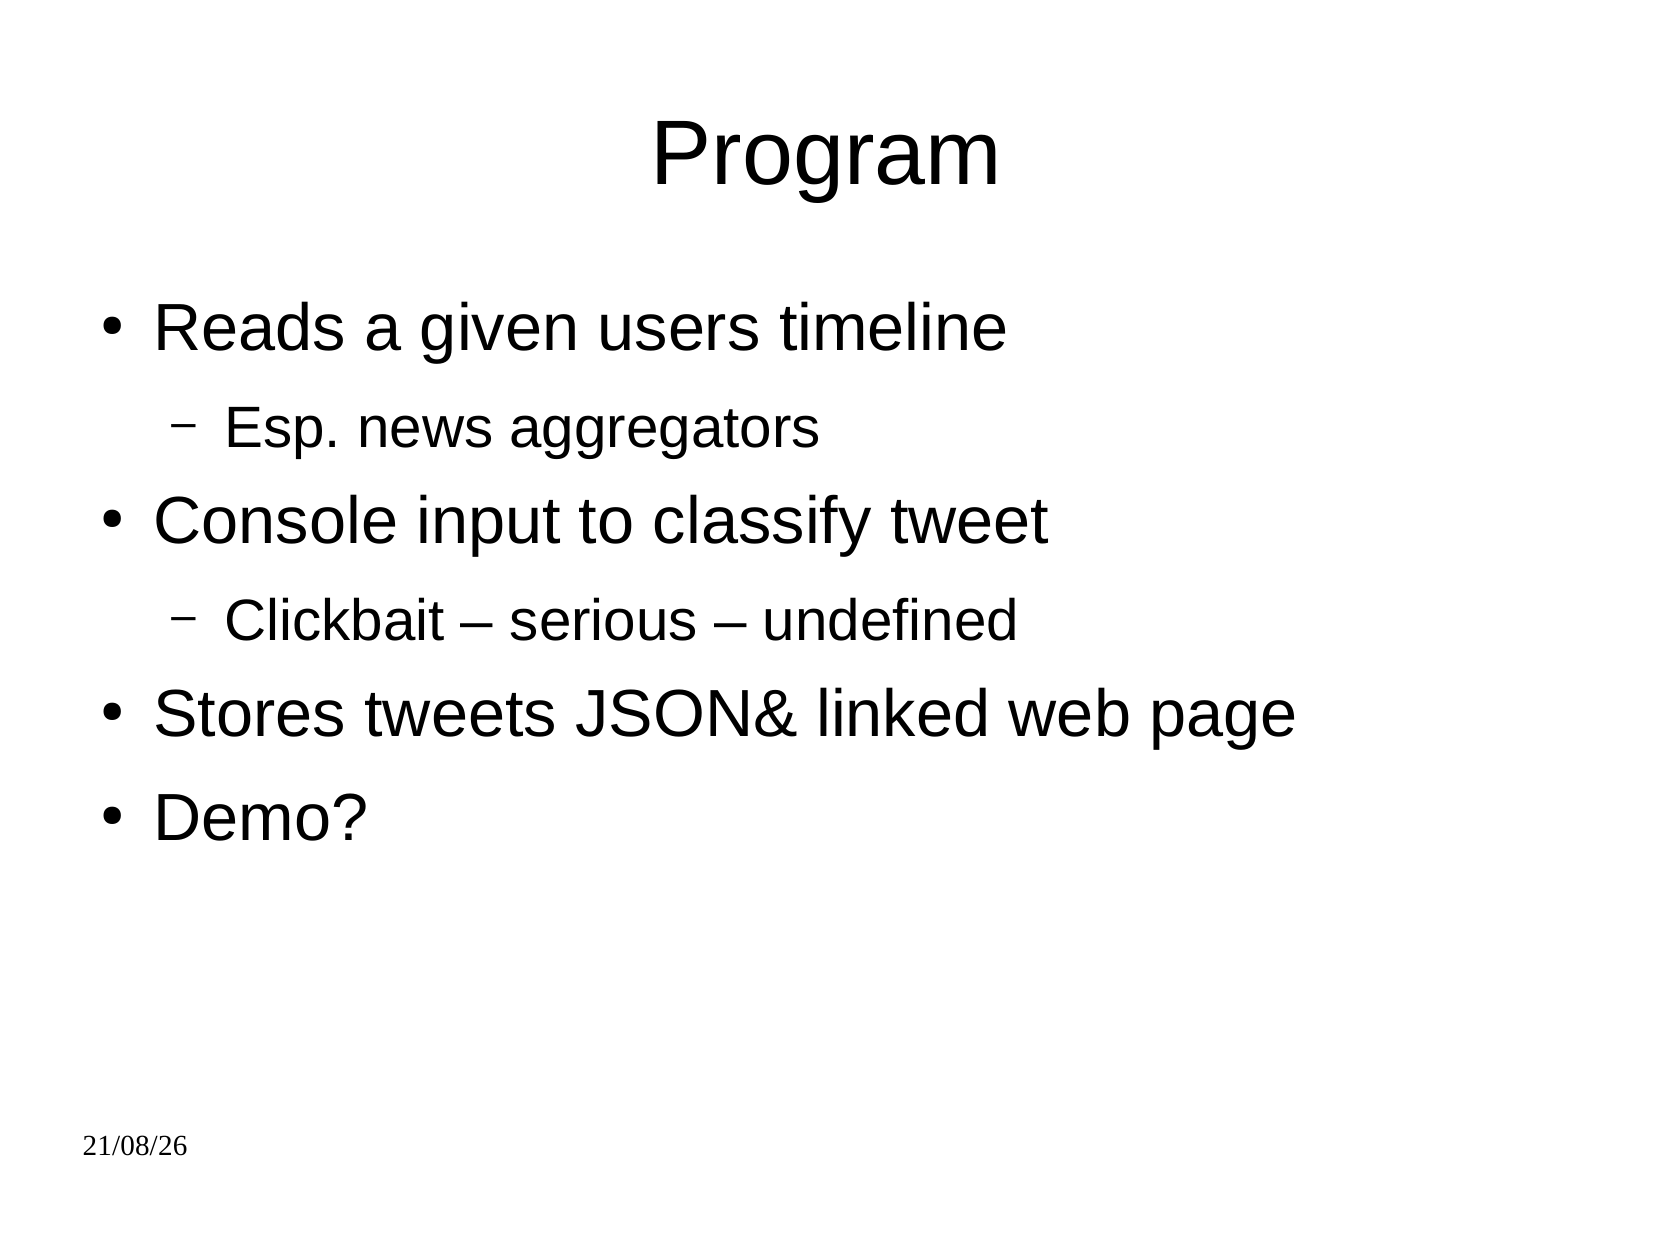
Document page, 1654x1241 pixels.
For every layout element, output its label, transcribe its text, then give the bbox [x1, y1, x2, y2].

list Reads a given users timeline Esp. news aggregators Console input to classify tweet Clickbait – serious – undefined Stores tweets JSON& linked web page Demo? [82, 290, 1571, 1010]
title Program [82, 49, 1571, 257]
